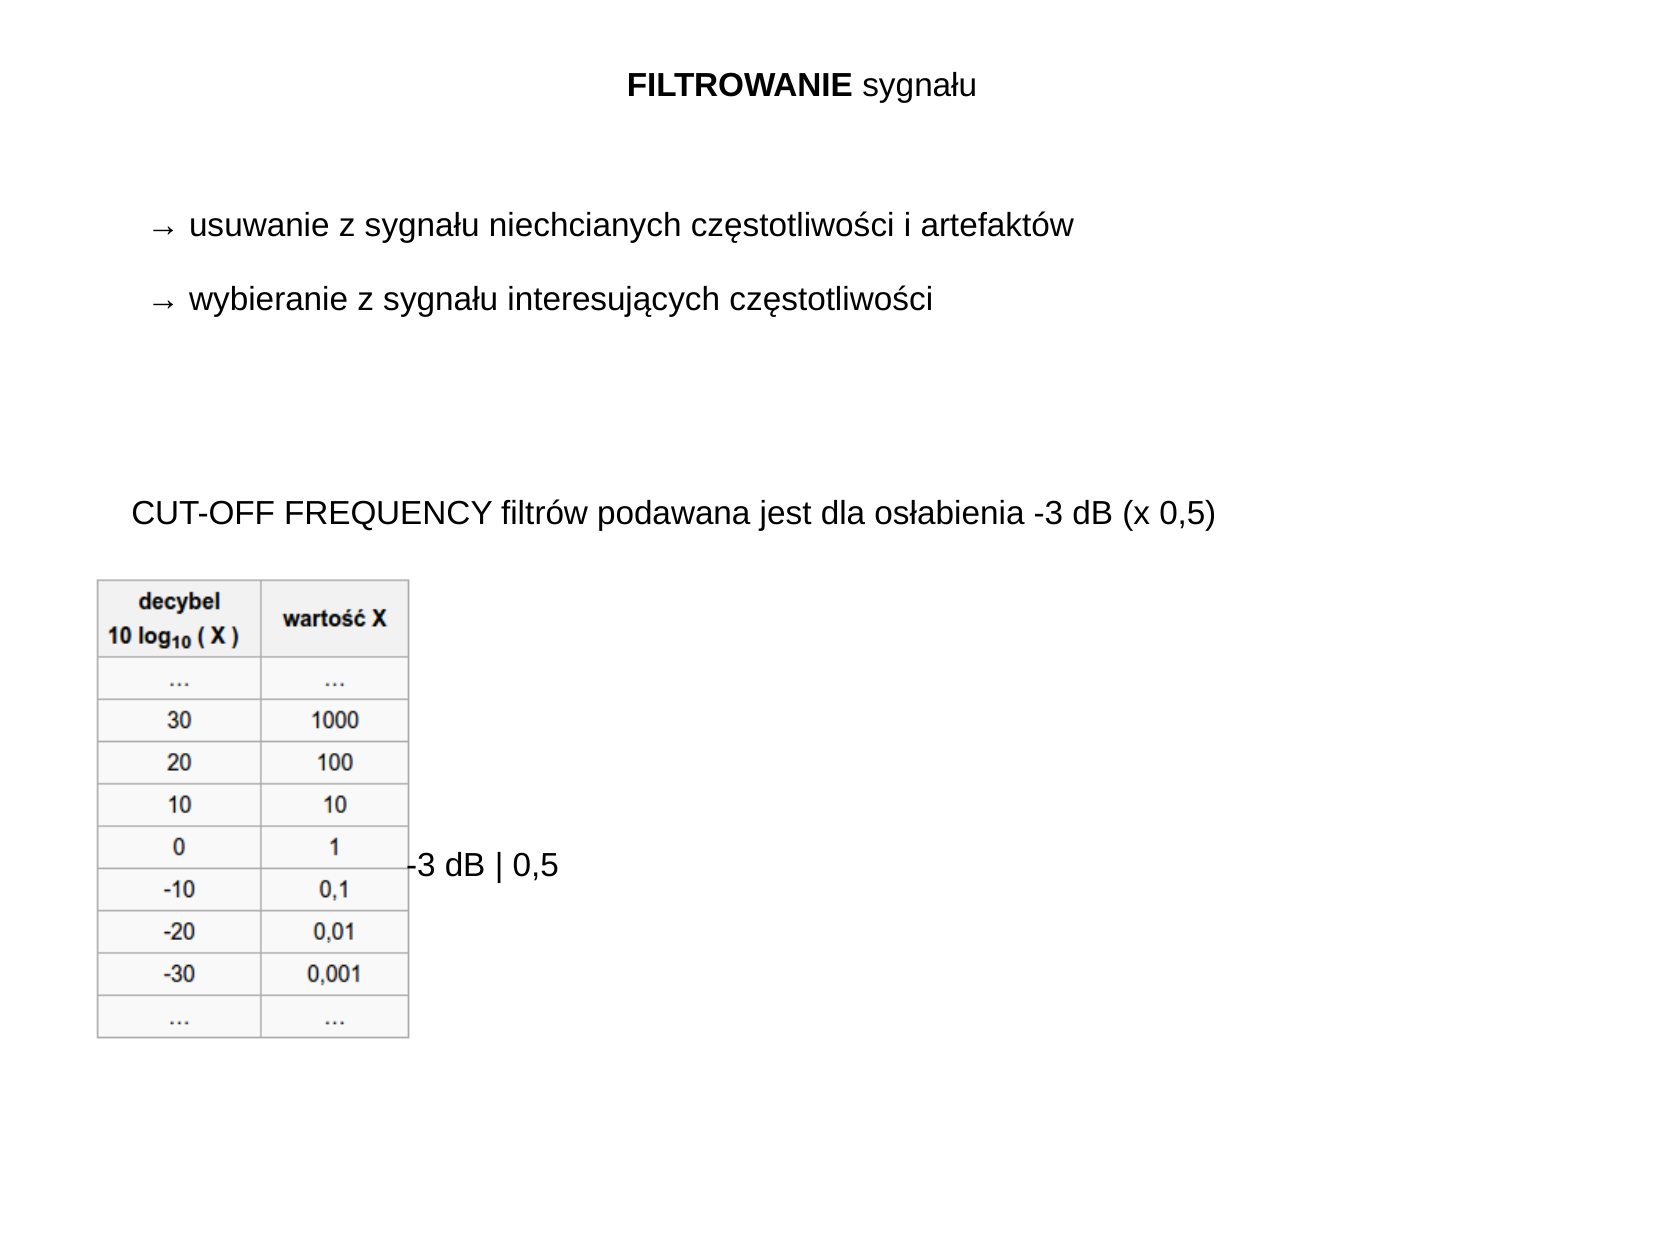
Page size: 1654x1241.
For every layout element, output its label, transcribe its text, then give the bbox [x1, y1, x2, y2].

text_box CUT-OFF FREQUENCY filtrów podawana jest dla osłabienia -3 dB (x 0,5) [116, 486, 1297, 576]
text_box -3 dB | 0,5 [391, 839, 708, 892]
text_box FILTROWANIE sygnału [612, 59, 993, 112]
picture [94, 575, 419, 1048]
text_box → usuwanie z sygnału niechcianych częstotliwości i artefaktów → wybieranie z sygnału interesujących częstotliwości [131, 199, 1467, 363]
